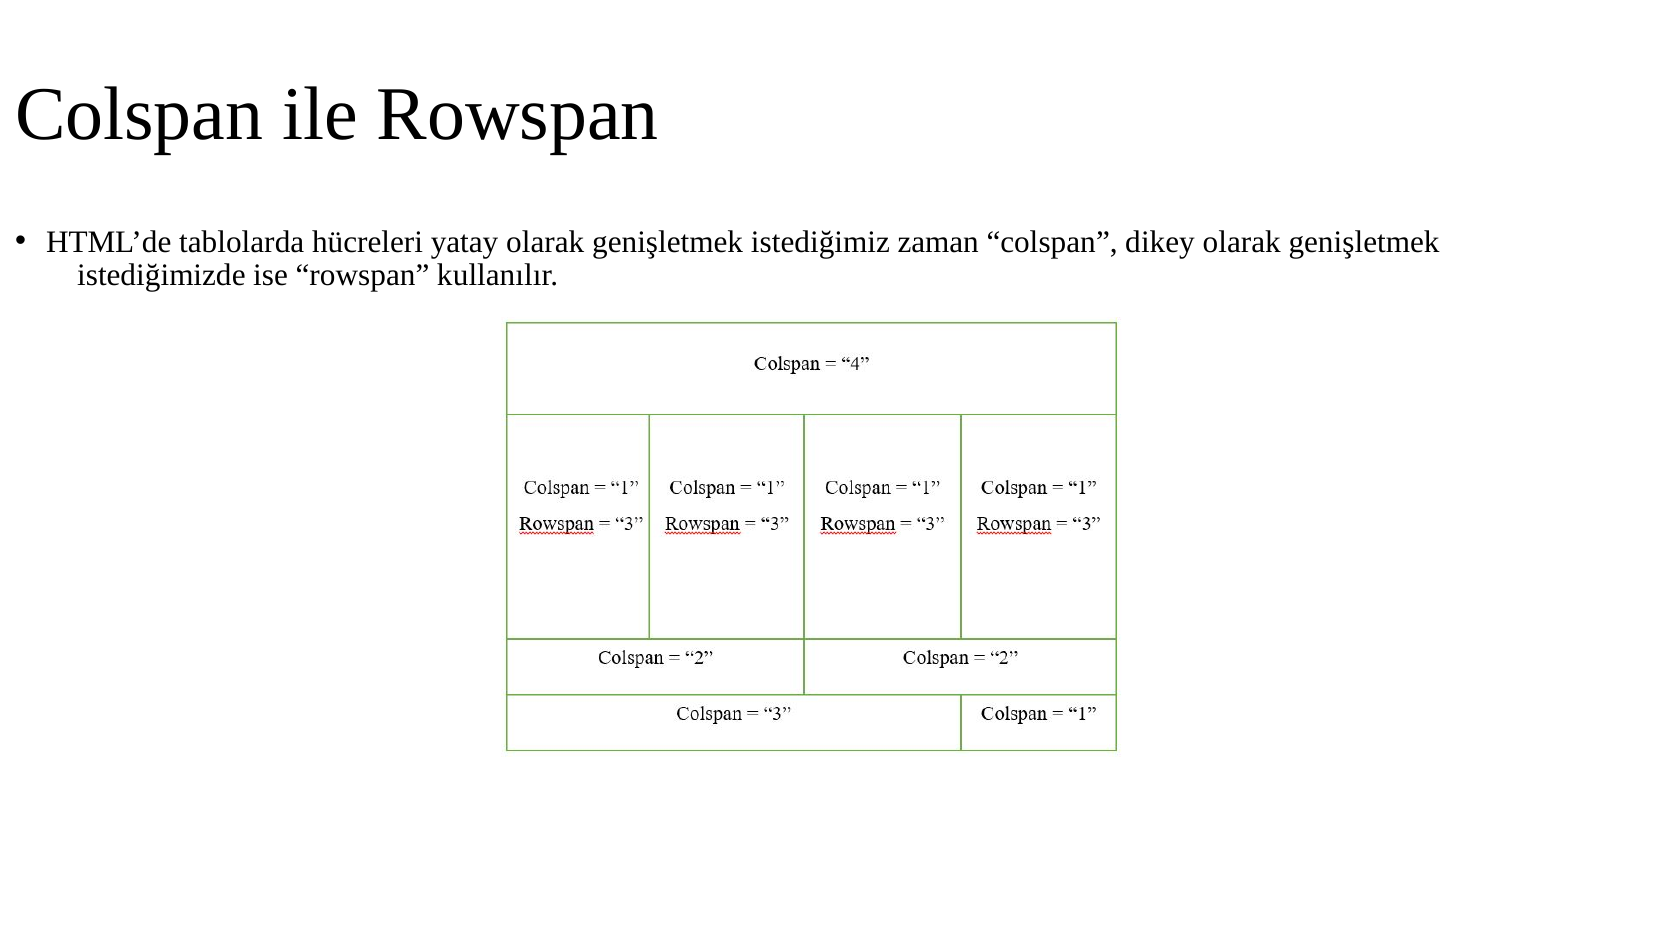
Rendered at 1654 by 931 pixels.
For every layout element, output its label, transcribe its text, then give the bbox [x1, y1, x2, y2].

picture [501, 317, 1122, 758]
list HTML’de tablolarda hücreleri yatay olarak genişletmek istediğimiz zaman “colspan”, dikey olarak genişletmek istediğimizde ise “rowspan” kullanılır. [0, 217, 1489, 758]
title Colspan ile Rowspan [0, 36, 1489, 193]
